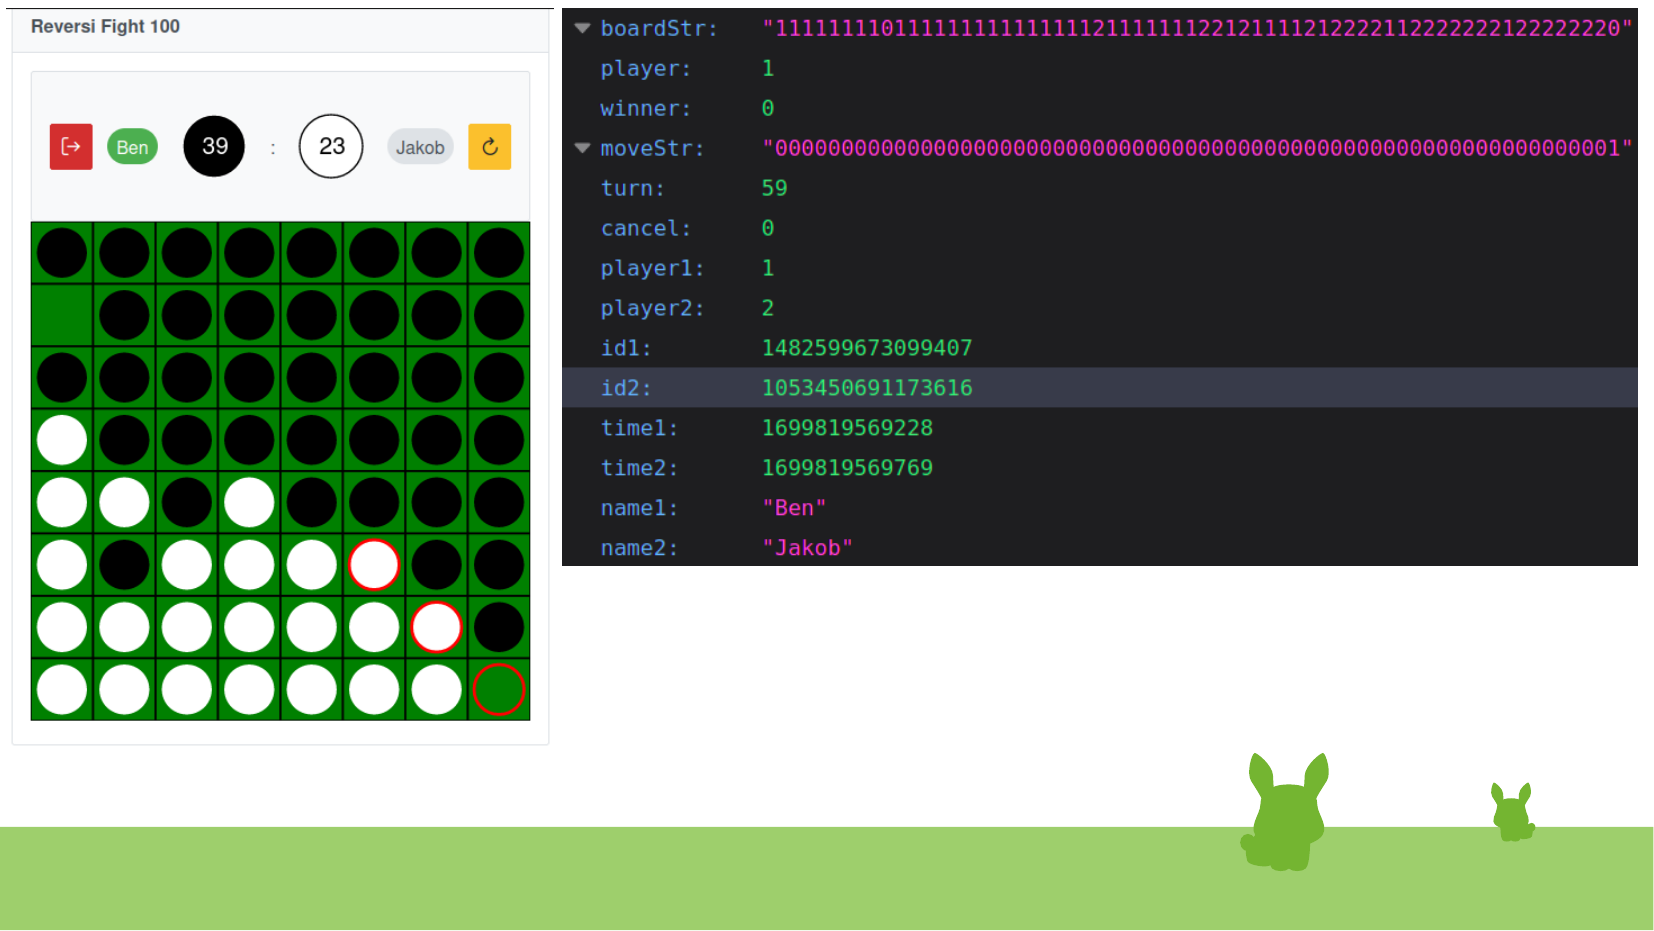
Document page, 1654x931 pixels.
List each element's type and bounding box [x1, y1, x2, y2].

picture [6, 8, 554, 751]
picture [562, 8, 1638, 566]
